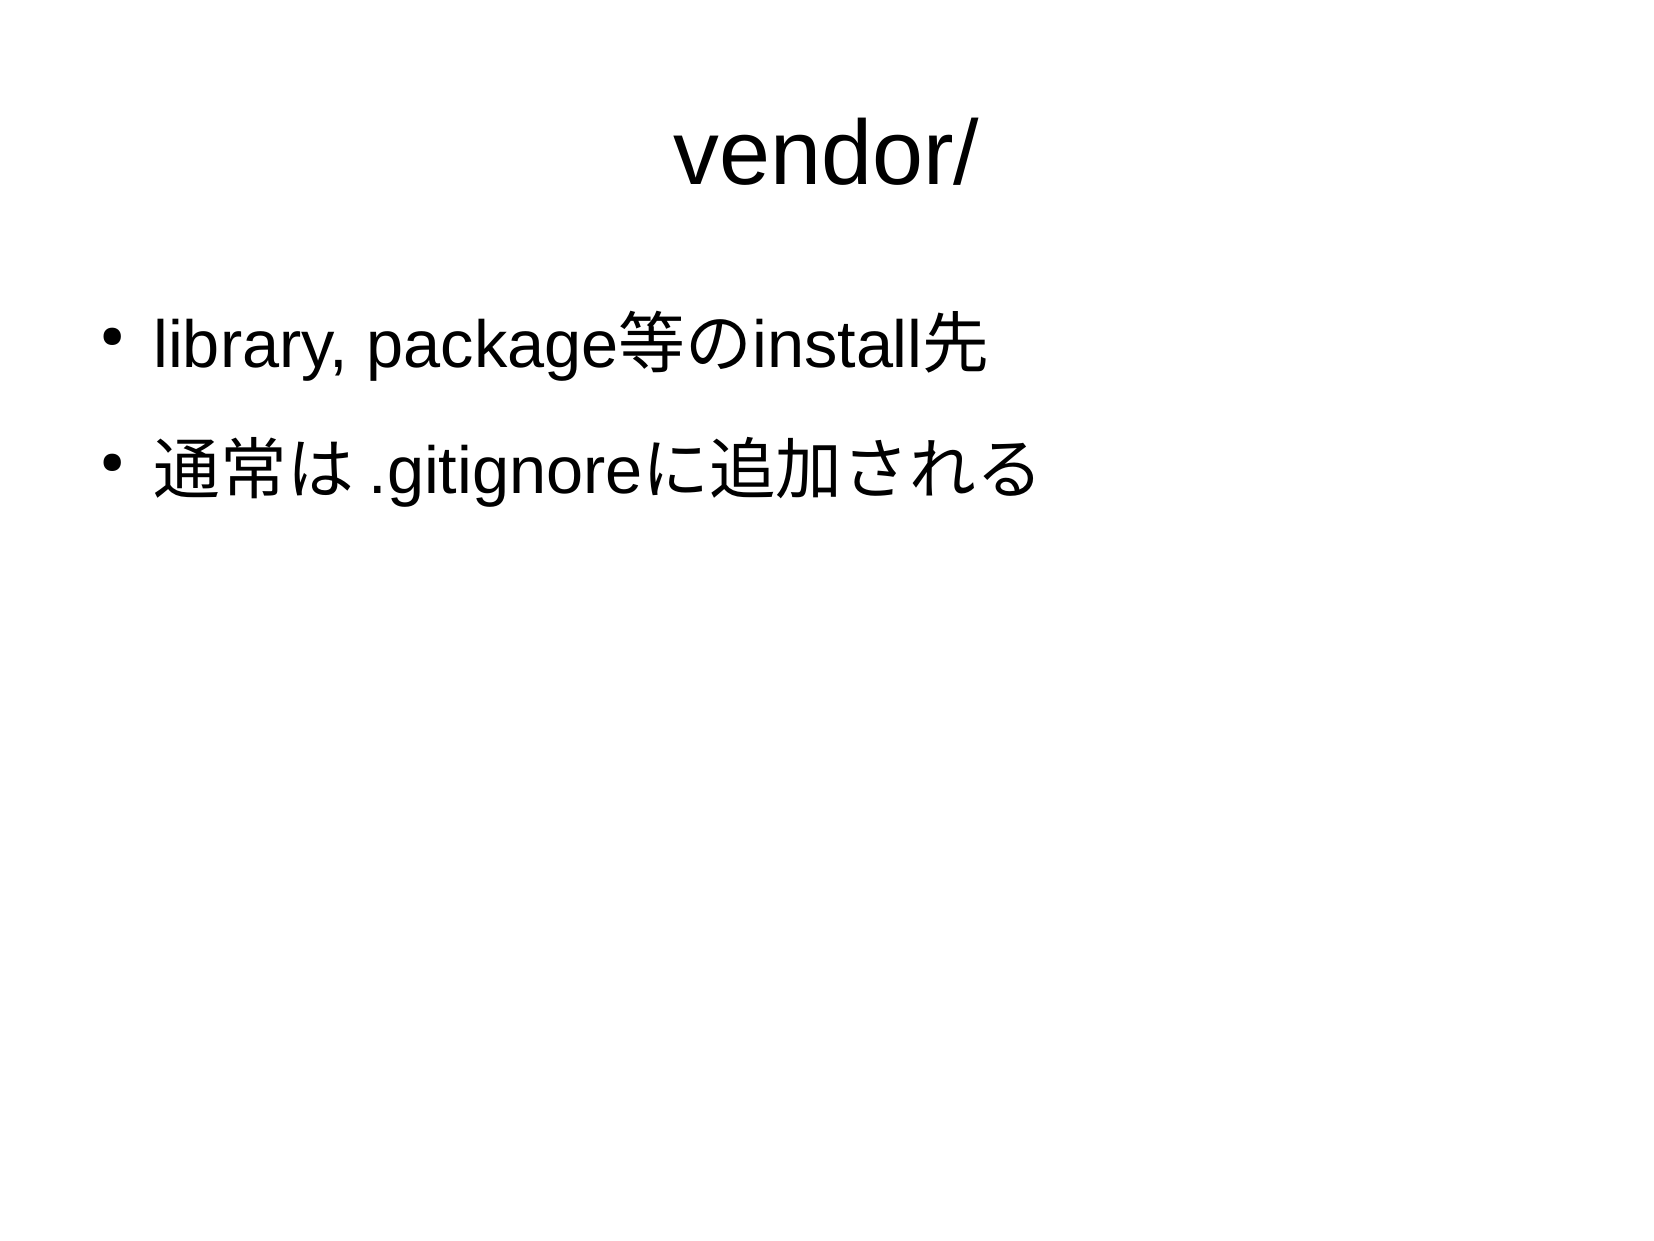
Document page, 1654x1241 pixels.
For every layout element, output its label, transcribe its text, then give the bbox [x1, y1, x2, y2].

title vendor/ [82, 49, 1571, 257]
list library, package等のinstall先 通常は .gitignoreに追加される [82, 290, 1571, 1010]
